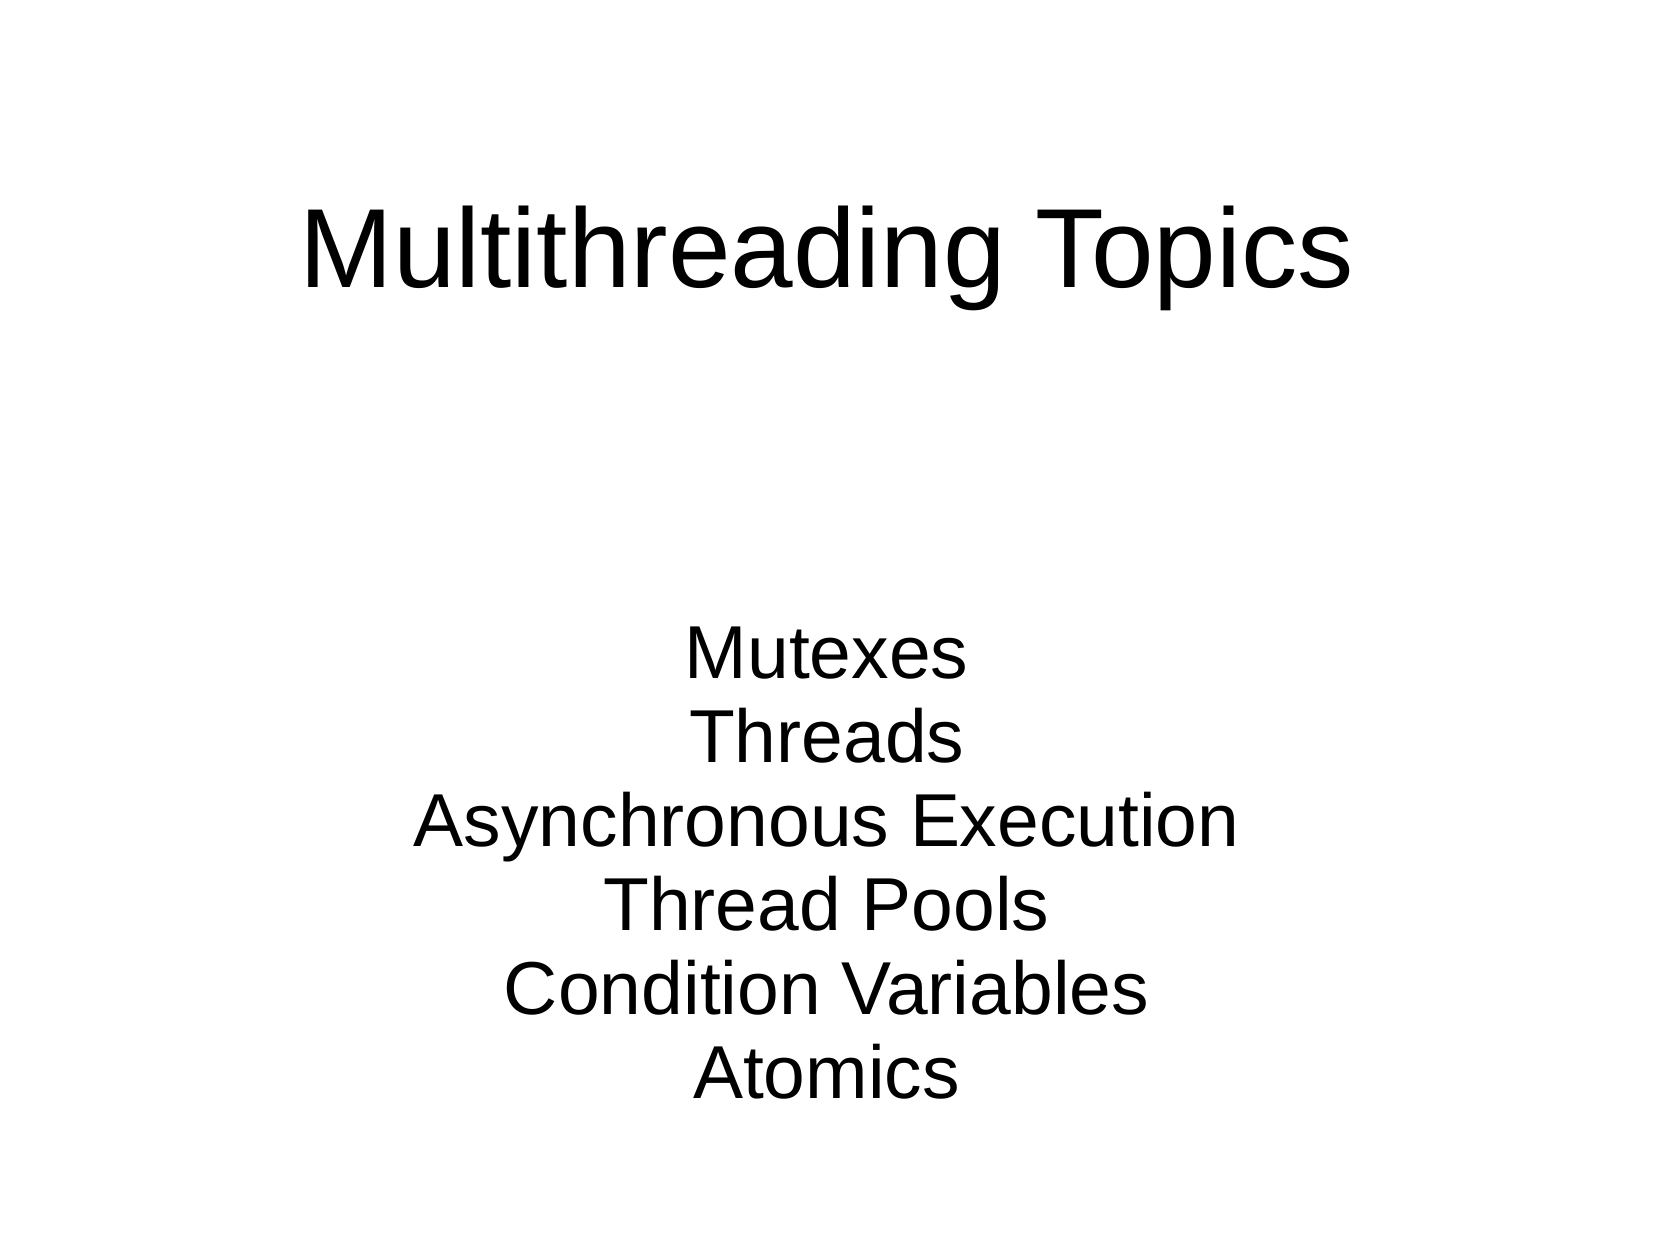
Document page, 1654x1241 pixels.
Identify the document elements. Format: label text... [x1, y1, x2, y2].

subtitle Multithreading Topics Mutexes Threads Asynchronous Execution Thread Pools Condition Variables Atomics [82, 185, 1571, 1115]
